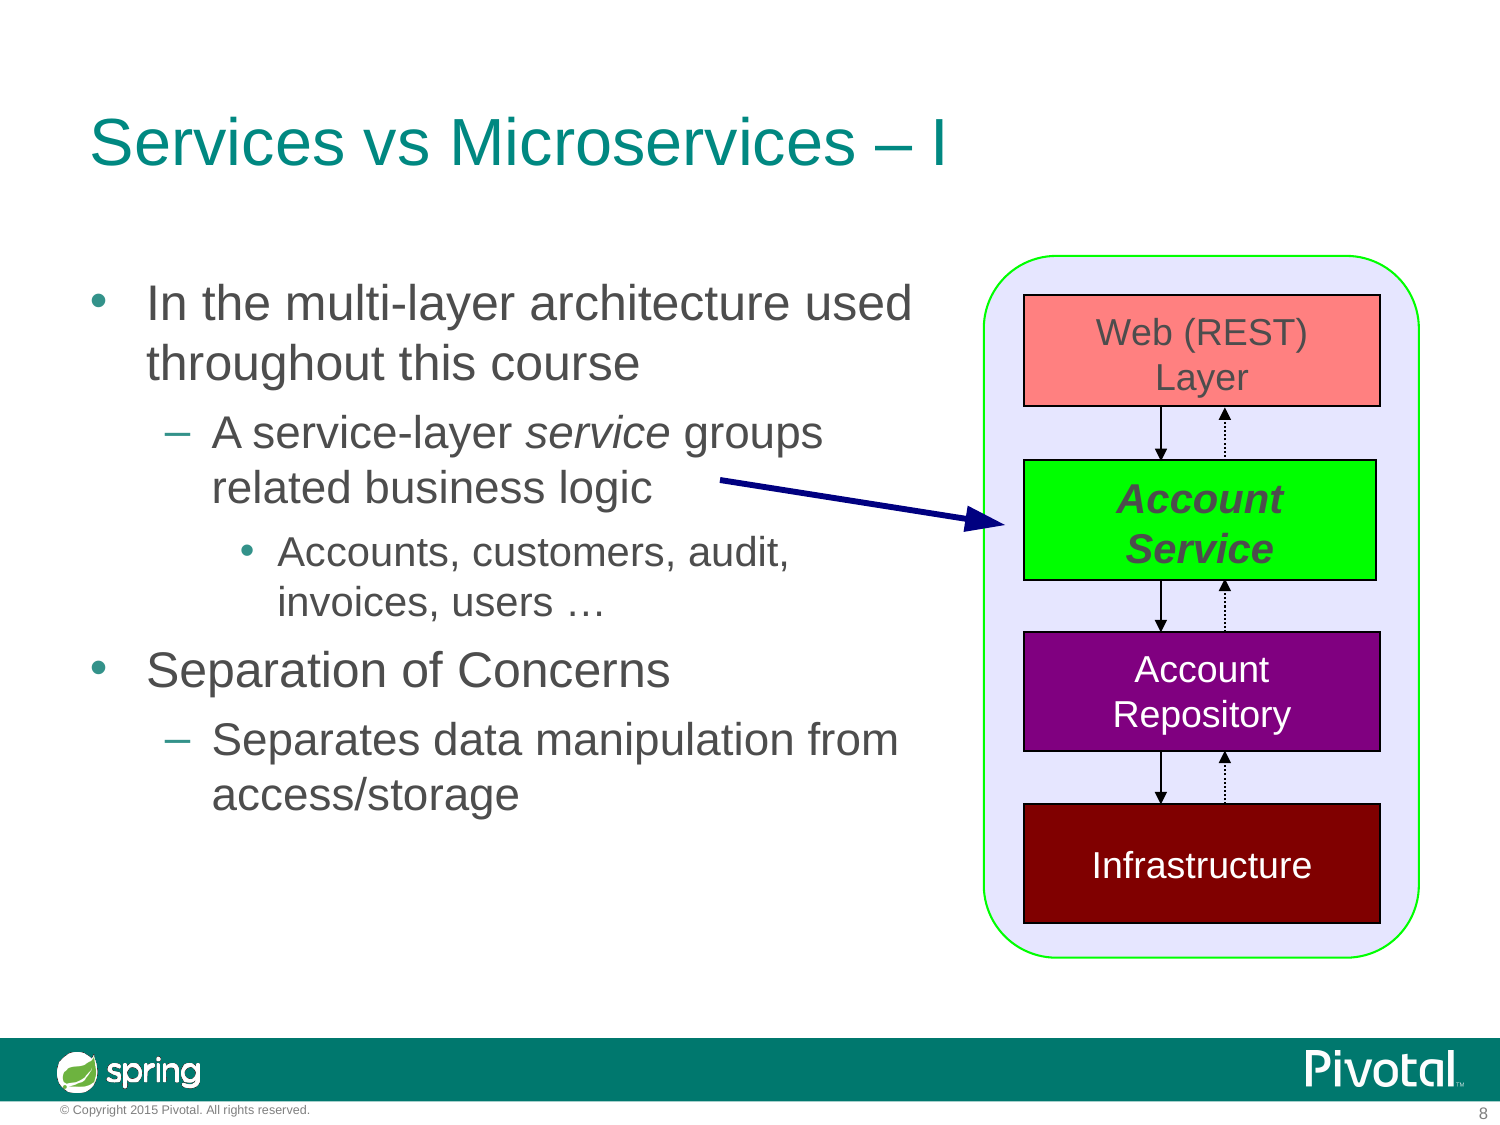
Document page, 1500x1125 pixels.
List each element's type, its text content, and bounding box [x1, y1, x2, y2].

text_box Infrastructure [1023, 833, 1381, 894]
text_box Web (REST) Layer [1023, 300, 1381, 406]
list In the multi-layer architecture used throughout this course A service-layer service groups related business logic Accounts, customers, audit, invoices, users … Separation of Concerns Separates data manipulation from access/storage [75, 262, 976, 1005]
picture [32, 1041, 210, 1103]
text_box Account Service [1023, 470, 1376, 580]
text_box Account Repository [1023, 637, 1381, 743]
text_box [983, 255, 1419, 958]
picture [1306, 1050, 1464, 1087]
title Services vs Microservices – I [75, 45, 1426, 233]
